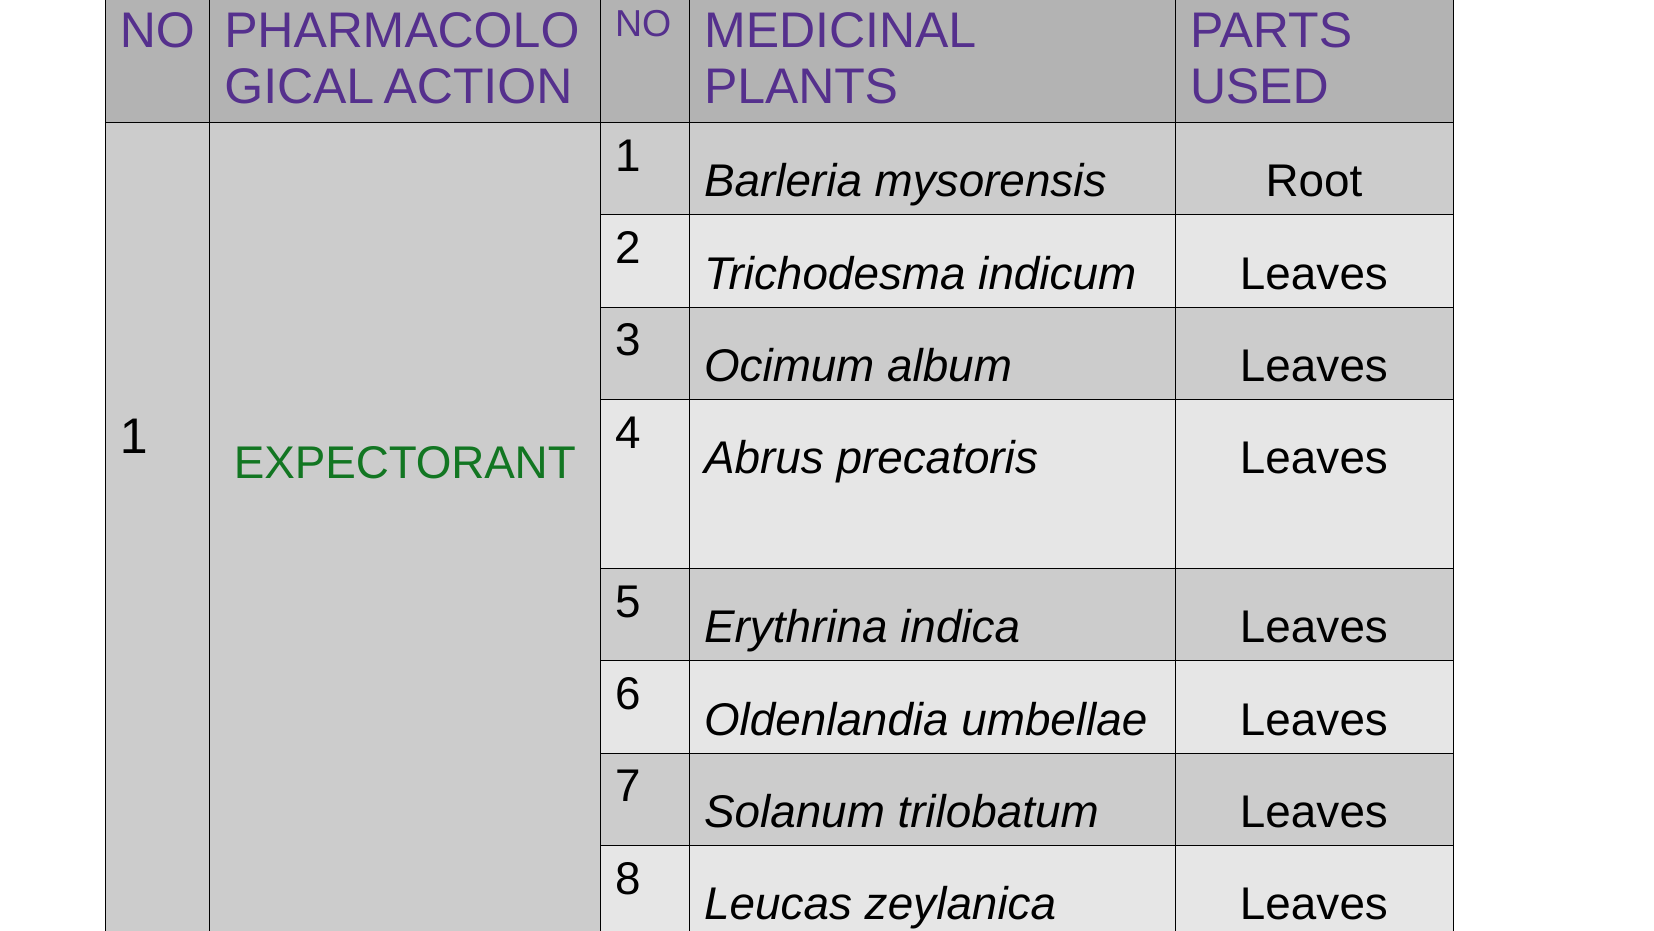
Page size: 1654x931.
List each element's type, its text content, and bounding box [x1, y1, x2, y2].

table_cell 7 [601, 754, 689, 845]
table_cell Leaves [1176, 308, 1453, 399]
table_cell 4 [601, 400, 689, 568]
table_cell Leaves [1176, 569, 1453, 660]
table_cell 5 [601, 569, 689, 660]
table_cell Oldenlandia umbellae [690, 661, 1175, 753]
table_cell 6 [601, 661, 689, 753]
table_cell EXPECTORANT [210, 123, 600, 931]
table_cell 1 [601, 123, 689, 214]
table_header MEDICINAL PLANTS [690, 0, 1175, 122]
table_cell 8 [601, 846, 689, 931]
table_cell Abrus precatoris [690, 400, 1175, 568]
table_cell Root [1176, 123, 1453, 214]
table_header NO [106, 0, 209, 122]
table_cell Trichodesma indicum [690, 215, 1175, 307]
table_header PHARMACOLOGICAL ACTION [210, 0, 600, 122]
table_header NO [601, 0, 689, 122]
table_cell Erythrina indica [690, 569, 1175, 660]
table_header PARTS USED [1176, 0, 1453, 122]
table_cell Leaves [1176, 754, 1453, 845]
table_cell Ocimum album [690, 308, 1175, 399]
table_cell Leaves [1176, 215, 1453, 307]
table_cell Solanum trilobatum [690, 754, 1175, 845]
table_cell Barleria mysorensis [690, 123, 1175, 214]
table_cell Leucas zeylanica [690, 846, 1175, 931]
table_cell Leaves [1176, 400, 1453, 568]
table_cell Leaves [1176, 661, 1453, 753]
table_cell 2 [601, 215, 689, 307]
table_cell 3 [601, 308, 689, 399]
table_cell Leaves [1176, 846, 1453, 931]
table_cell 1 [106, 123, 209, 931]
